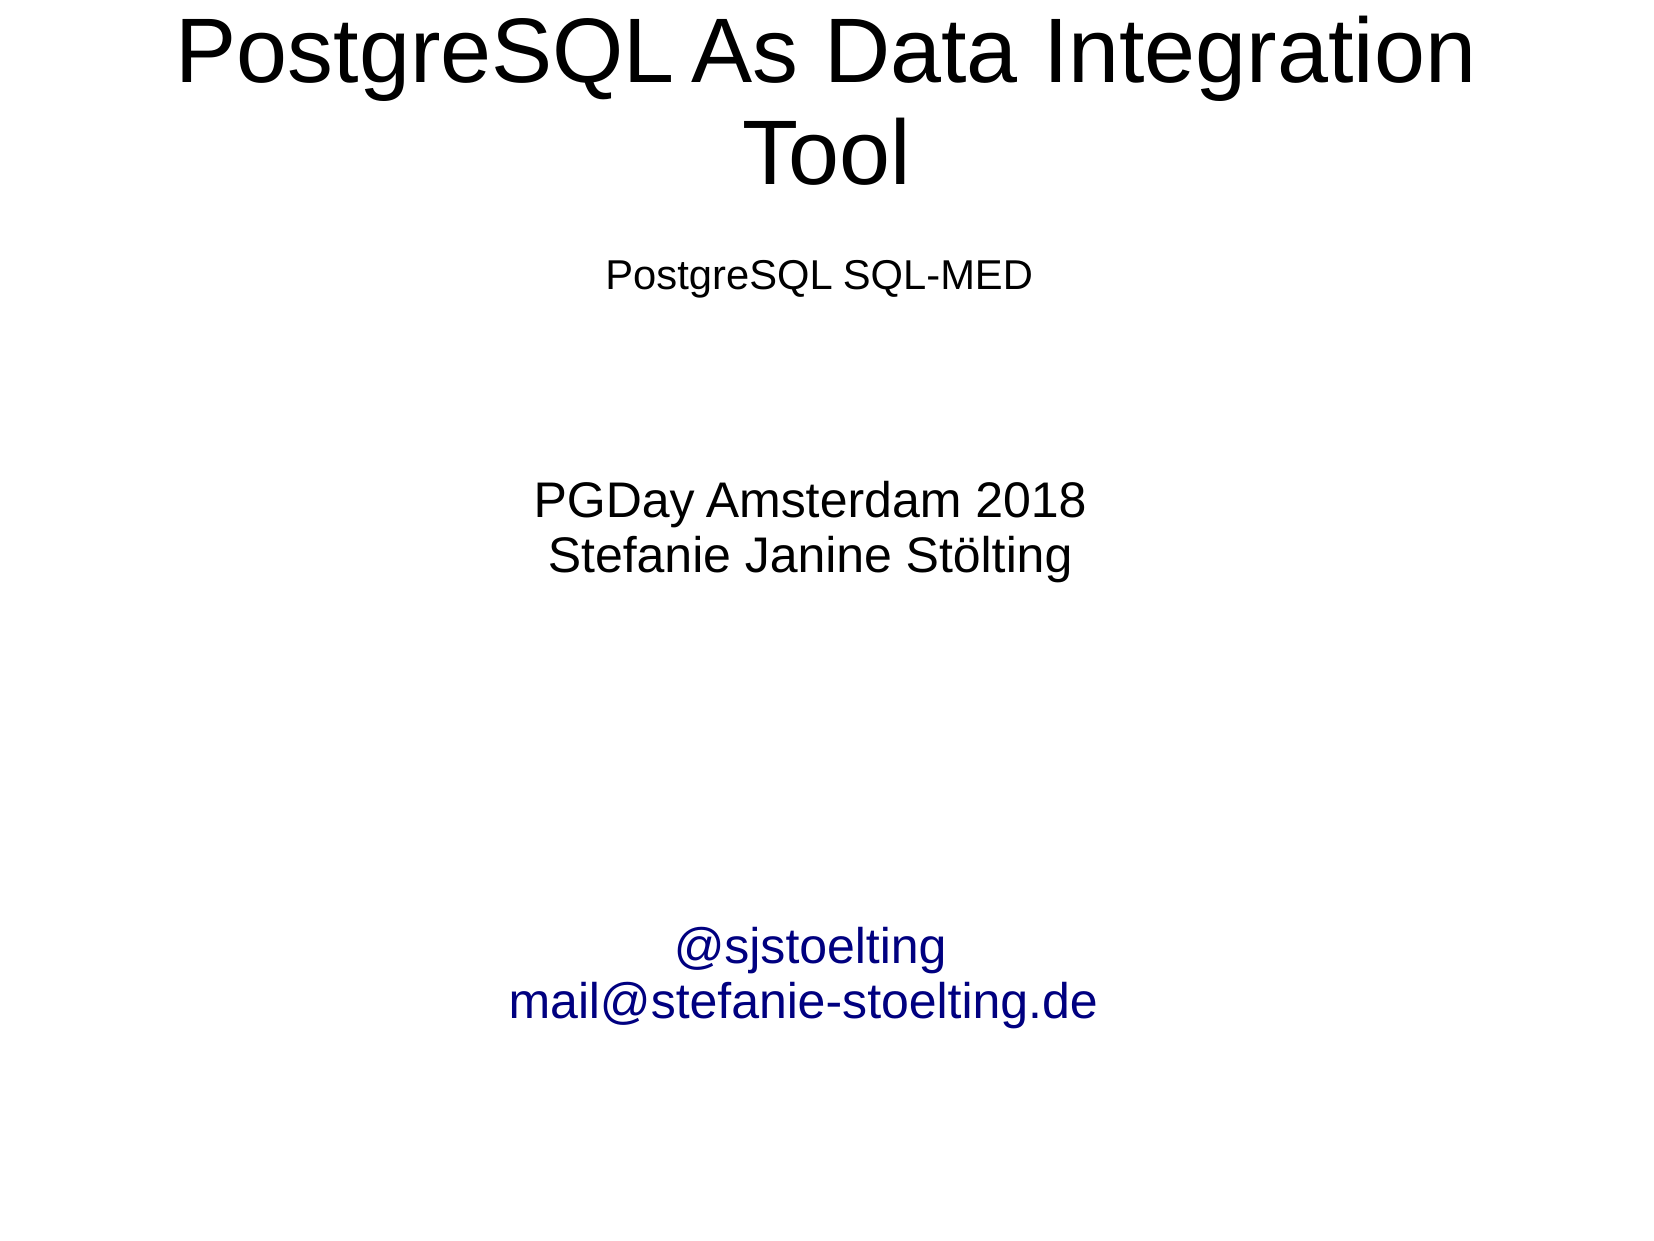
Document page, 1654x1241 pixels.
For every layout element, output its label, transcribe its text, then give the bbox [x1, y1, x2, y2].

title PostgreSQL As Data Integration Tool [82, 0, 1571, 307]
text_box PGDay Amsterdam 2018 Stefanie Janine Stölting @sjstoelting mail@stefanie-stoelting.de [82, 309, 1538, 1212]
title PostgreSQL SQL-MED [75, 241, 1564, 309]
